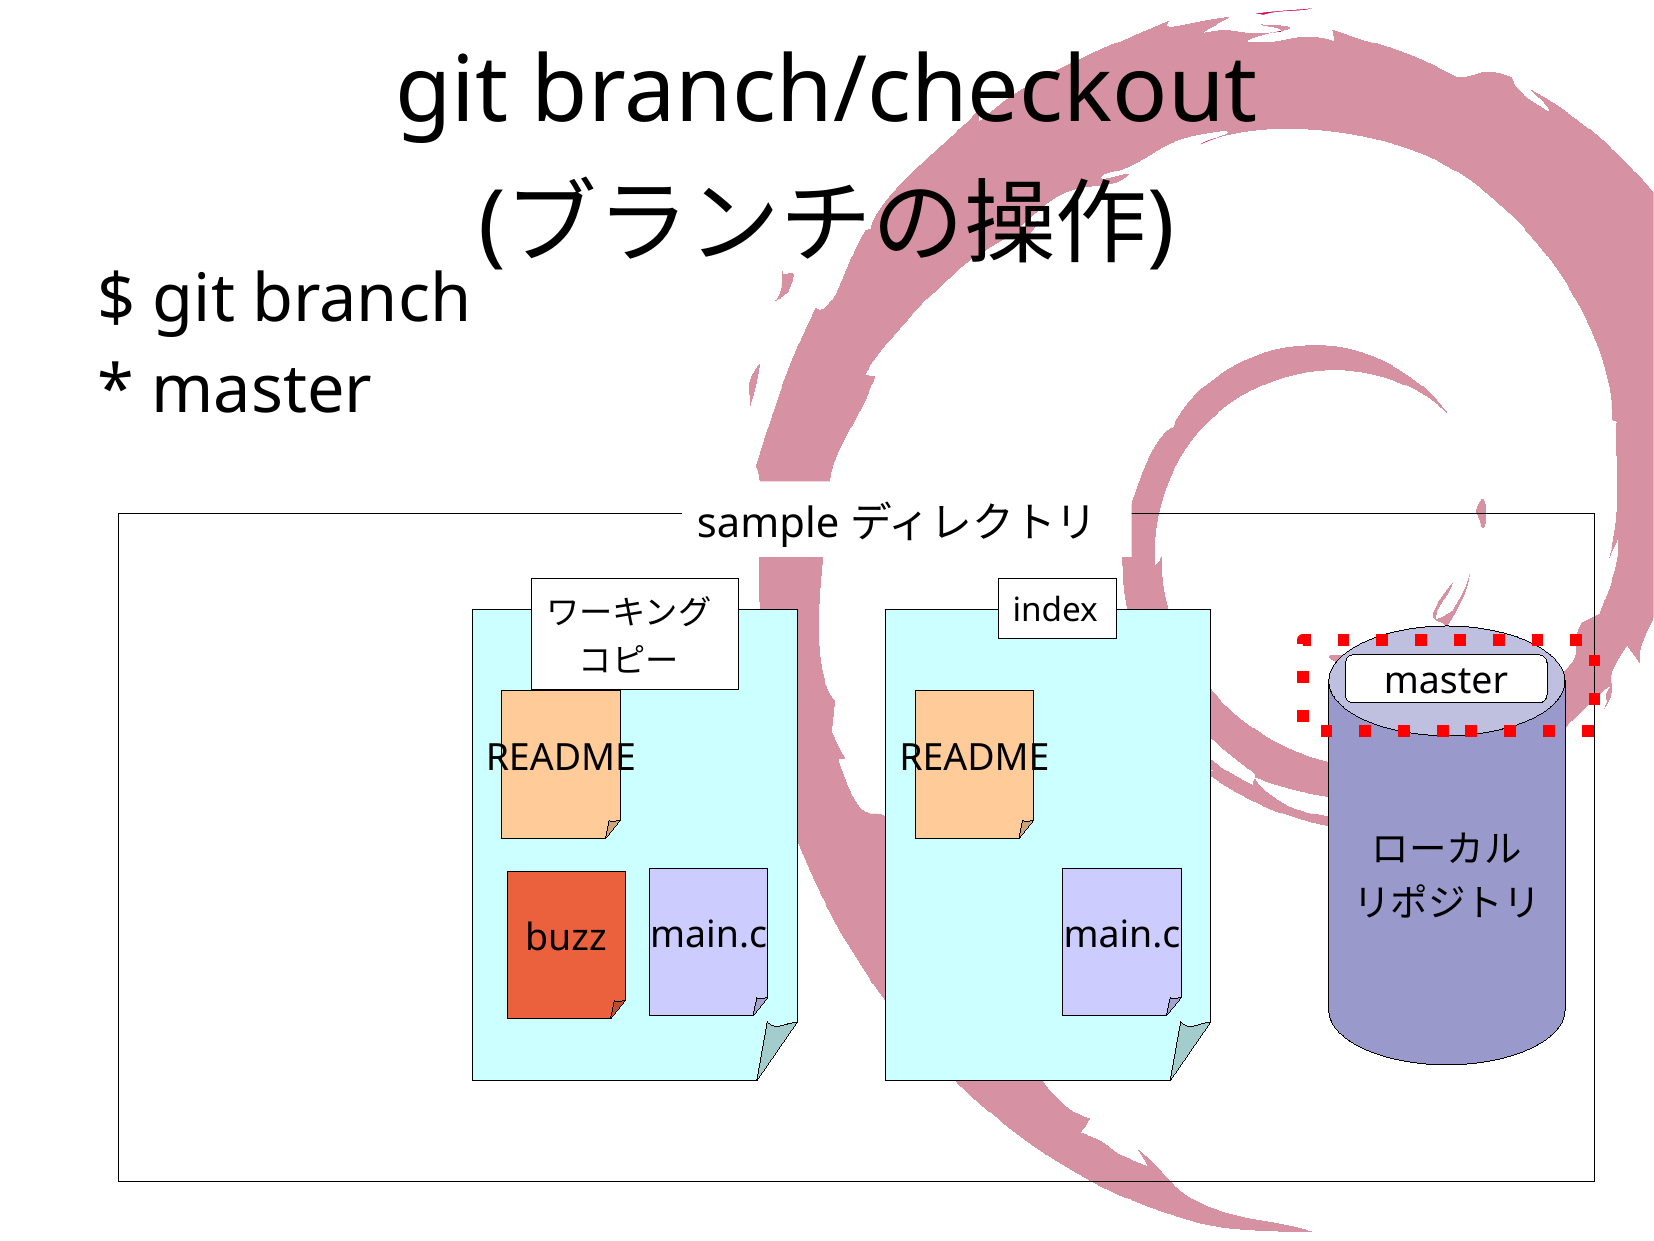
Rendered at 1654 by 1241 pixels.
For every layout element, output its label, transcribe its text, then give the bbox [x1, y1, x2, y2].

text_box $ git branch * master [82, 243, 1501, 429]
text_box sample ディレクトリ [682, 481, 1132, 550]
text_box [492, 746, 501, 756]
text_box README [501, 690, 621, 839]
text_box buzz [507, 871, 626, 1019]
text_box index [998, 578, 1117, 637]
title git branch/checkout (ブランチの操作) [82, 35, 1571, 271]
text_box [472, 609, 798, 1081]
text_box ローカル リポジトリ [1328, 681, 1566, 1065]
text_box main.c [649, 868, 768, 1016]
text_box main.c [1062, 868, 1182, 1016]
text_box ワーキング コピー [531, 578, 739, 679]
text_box README [915, 690, 1034, 839]
picture [738, 0, 1654, 1241]
picture [738, 514, 1594, 1181]
text_box master [1345, 654, 1548, 703]
text_box [885, 609, 1211, 1081]
